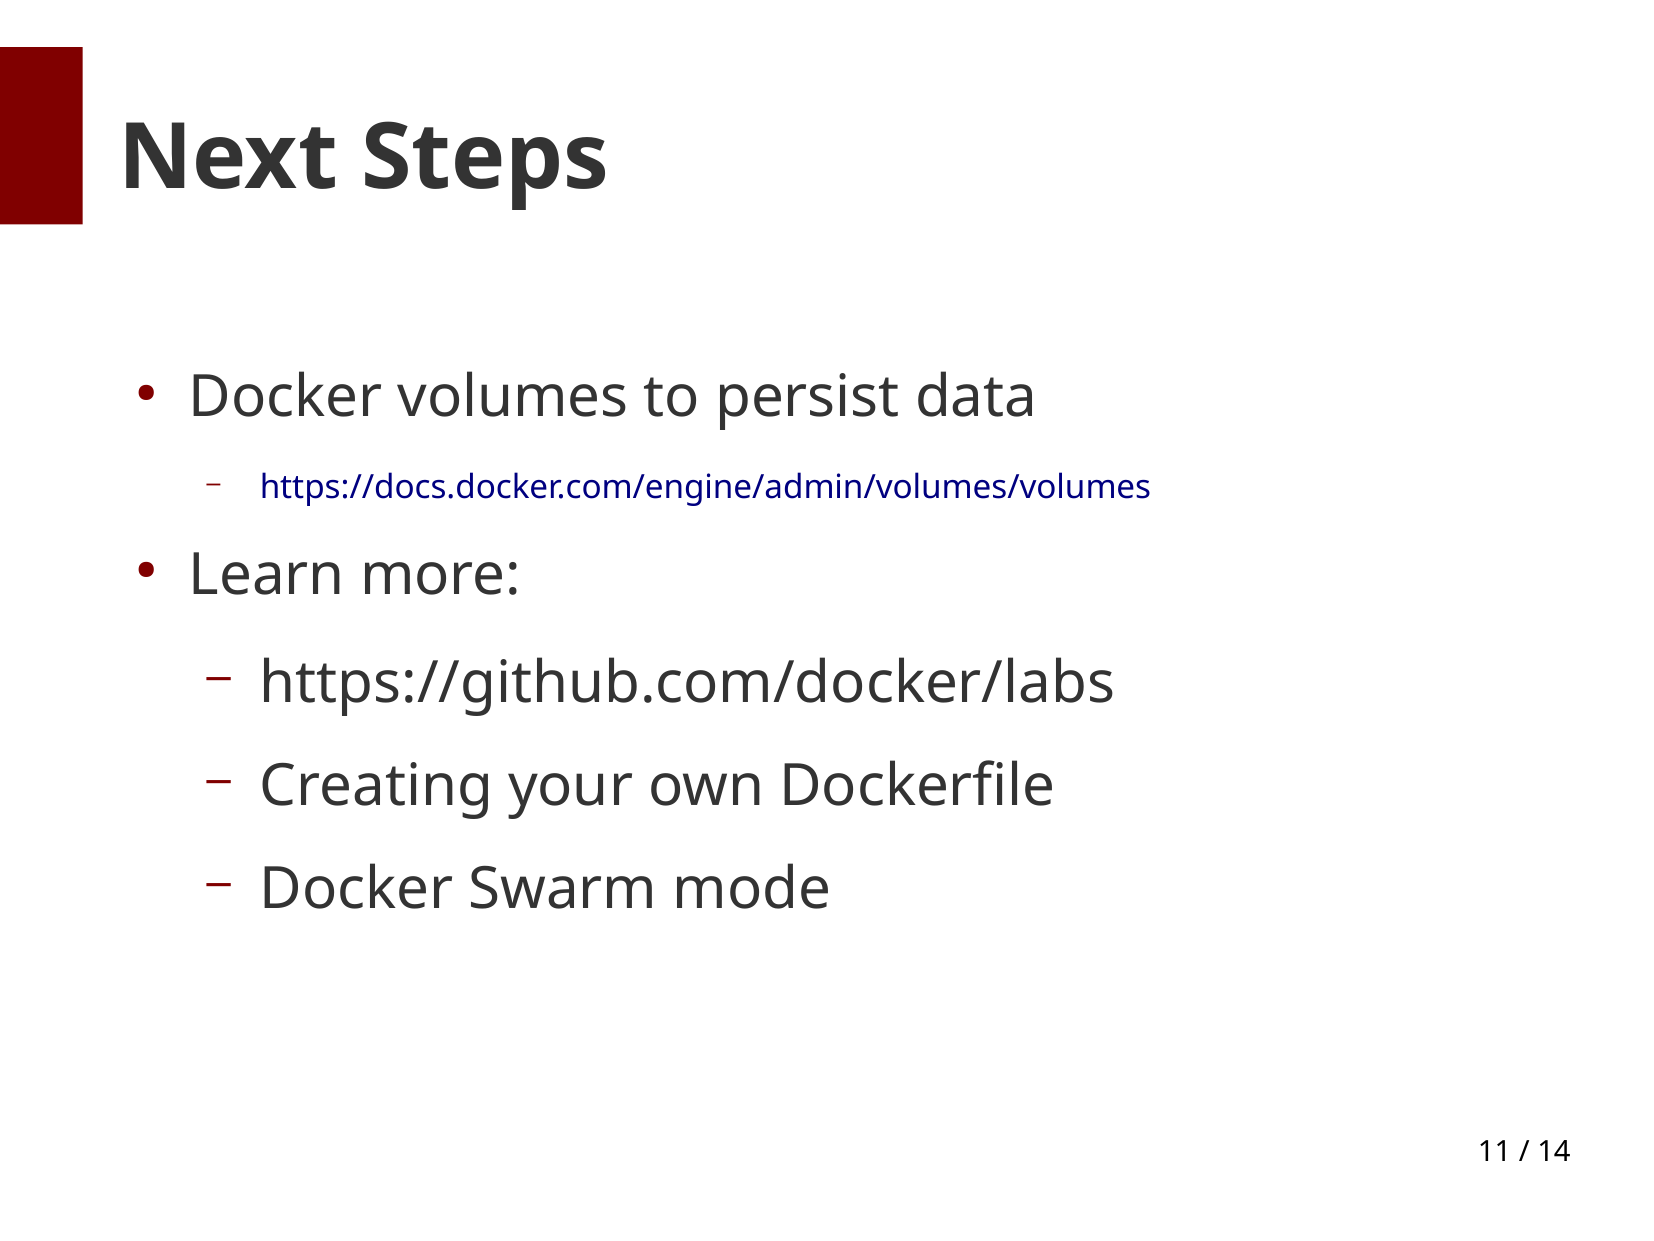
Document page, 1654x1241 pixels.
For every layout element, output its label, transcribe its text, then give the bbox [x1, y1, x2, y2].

title Next Steps [118, 49, 1571, 257]
list Docker volumes to persist data https://docs.docker.com/engine/admin/volumes/volumes Learn more: https://github.com/docker/labs Creating your own Dockerfile Docker Swarm mode [118, 354, 1536, 1074]
